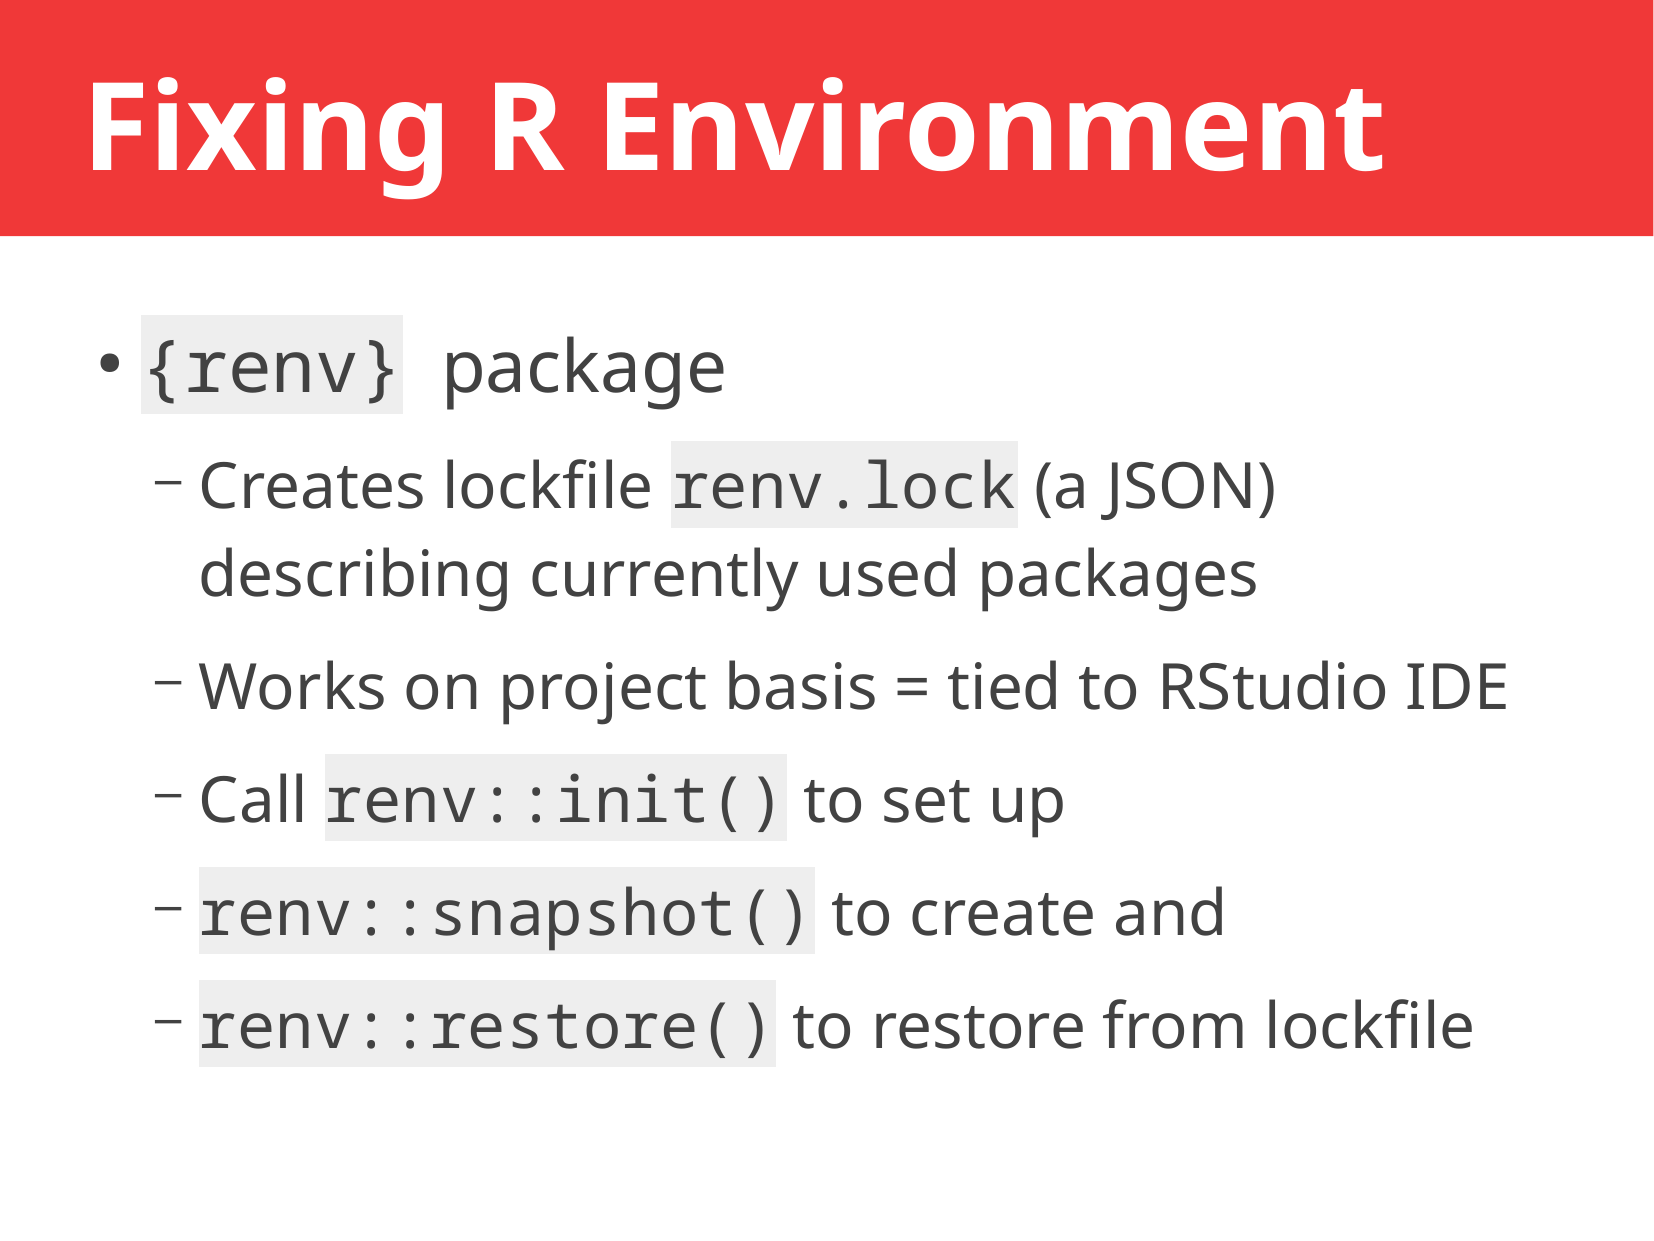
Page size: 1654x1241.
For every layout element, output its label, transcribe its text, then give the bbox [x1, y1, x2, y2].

title Fixing R Environment [82, 19, 1571, 227]
list {renv} package Creates lockfile renv.lock (a JSON) describing currently used packages Works on project basis = tied to RStudio IDE Call renv::init() to set up renv::snapshot() to create and renv::restore() to restore from lockfile [82, 314, 1563, 1080]
